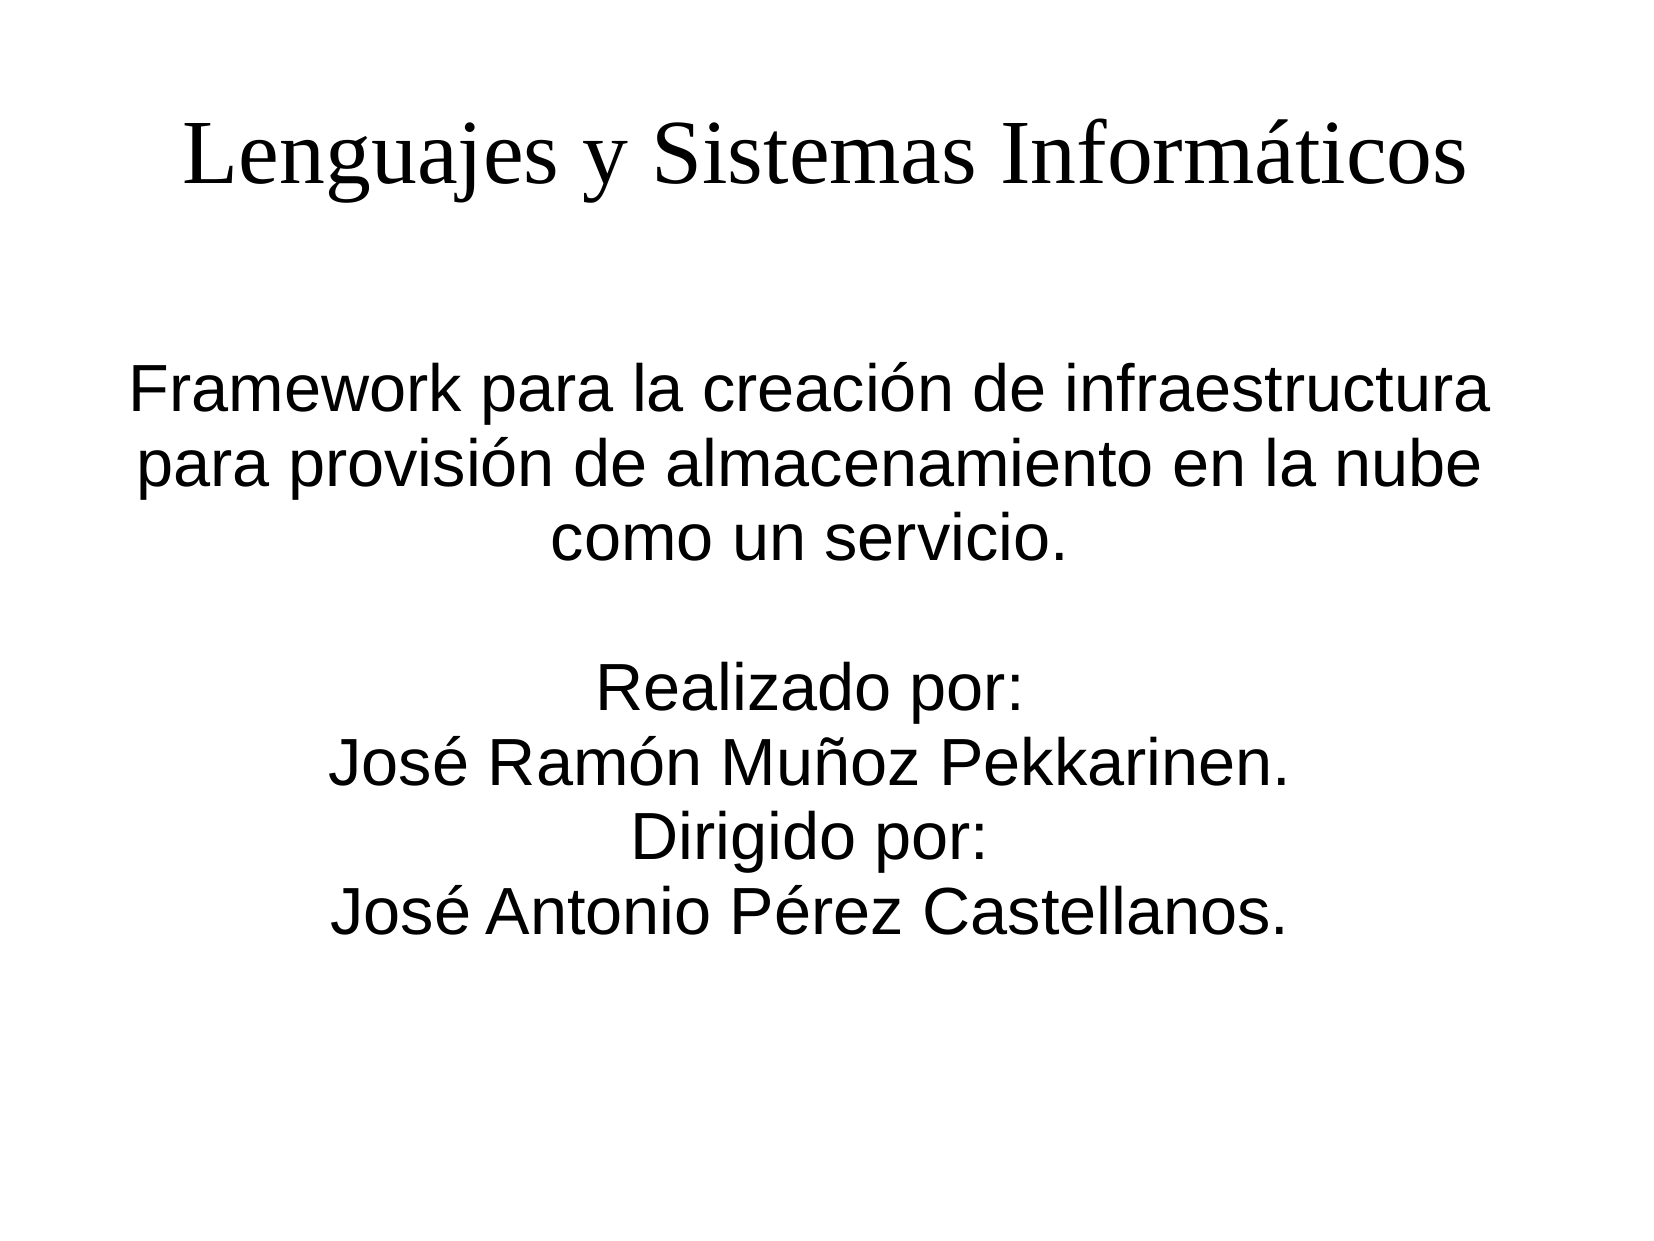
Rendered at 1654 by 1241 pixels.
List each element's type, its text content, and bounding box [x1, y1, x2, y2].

subtitle Framework para la creación de infraestructura para provisión de almacenamiento en la nube como un servicio. Realizado por: José Ramón Muñoz Pekkarinen. Dirigido por: José Antonio Pérez Castellanos. [82, 290, 1538, 1010]
title Lenguajes y Sistemas Informáticos [82, 49, 1571, 257]
